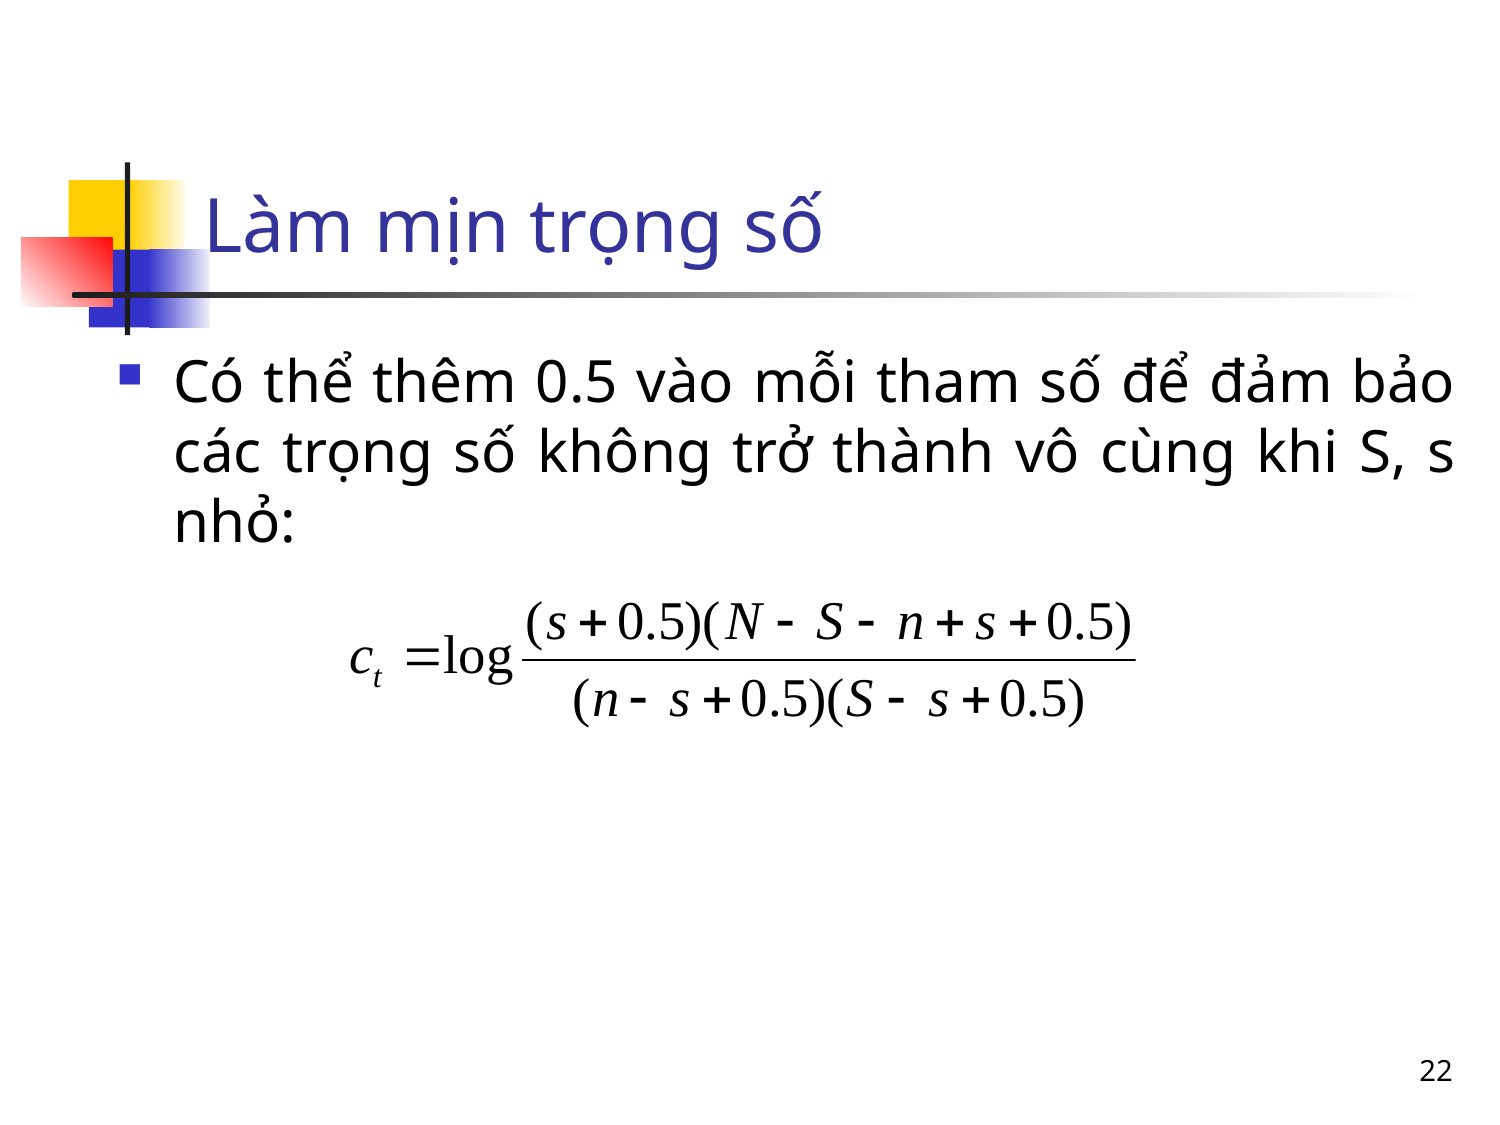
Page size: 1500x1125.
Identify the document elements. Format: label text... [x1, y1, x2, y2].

list Có thể thêm 0.5 vào mỗi tham số để đảm bảo các trọng số không trở thành vô cùng khi S, s nhỏ: [101, 336, 1471, 551]
picture [341, 587, 1146, 738]
title Làm mịn trọng số [188, 35, 1468, 275]
slide_number <number> [1155, 1024, 1468, 1100]
